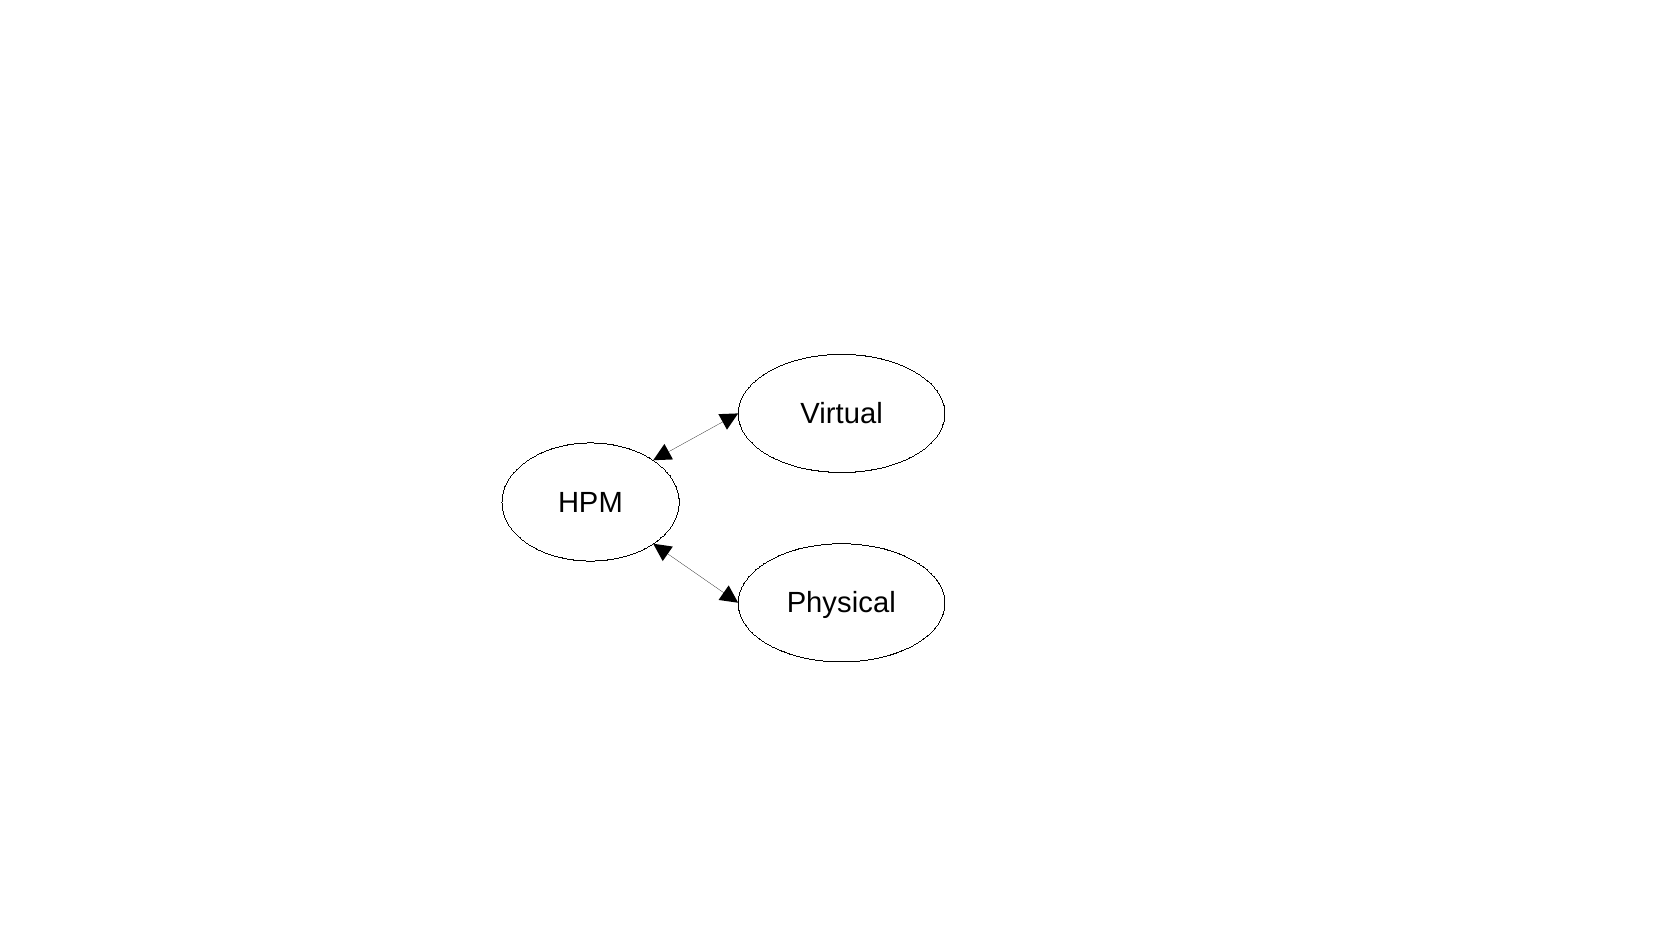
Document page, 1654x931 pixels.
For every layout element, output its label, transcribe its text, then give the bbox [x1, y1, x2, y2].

text_box Virtual [738, 354, 945, 473]
text_box Physical [738, 543, 945, 662]
text_box HPM [501, 442, 680, 562]
